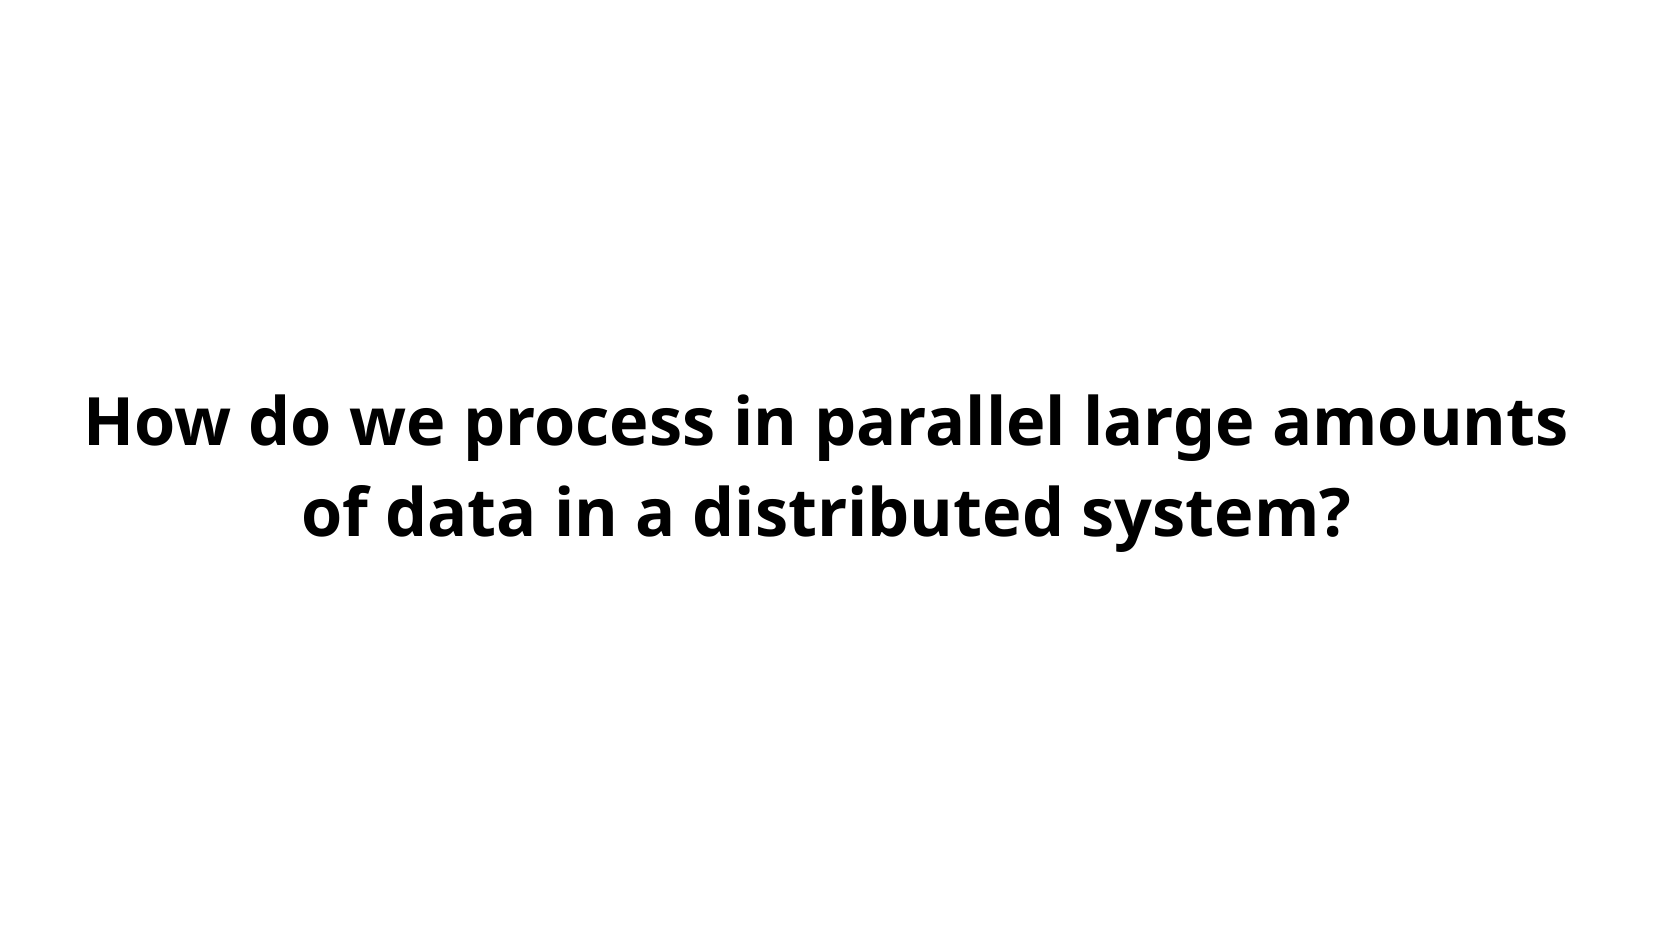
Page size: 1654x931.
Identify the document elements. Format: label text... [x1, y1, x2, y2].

subtitle How do we process in parallel large amounts of data in a distributed system? [82, 105, 1571, 825]
